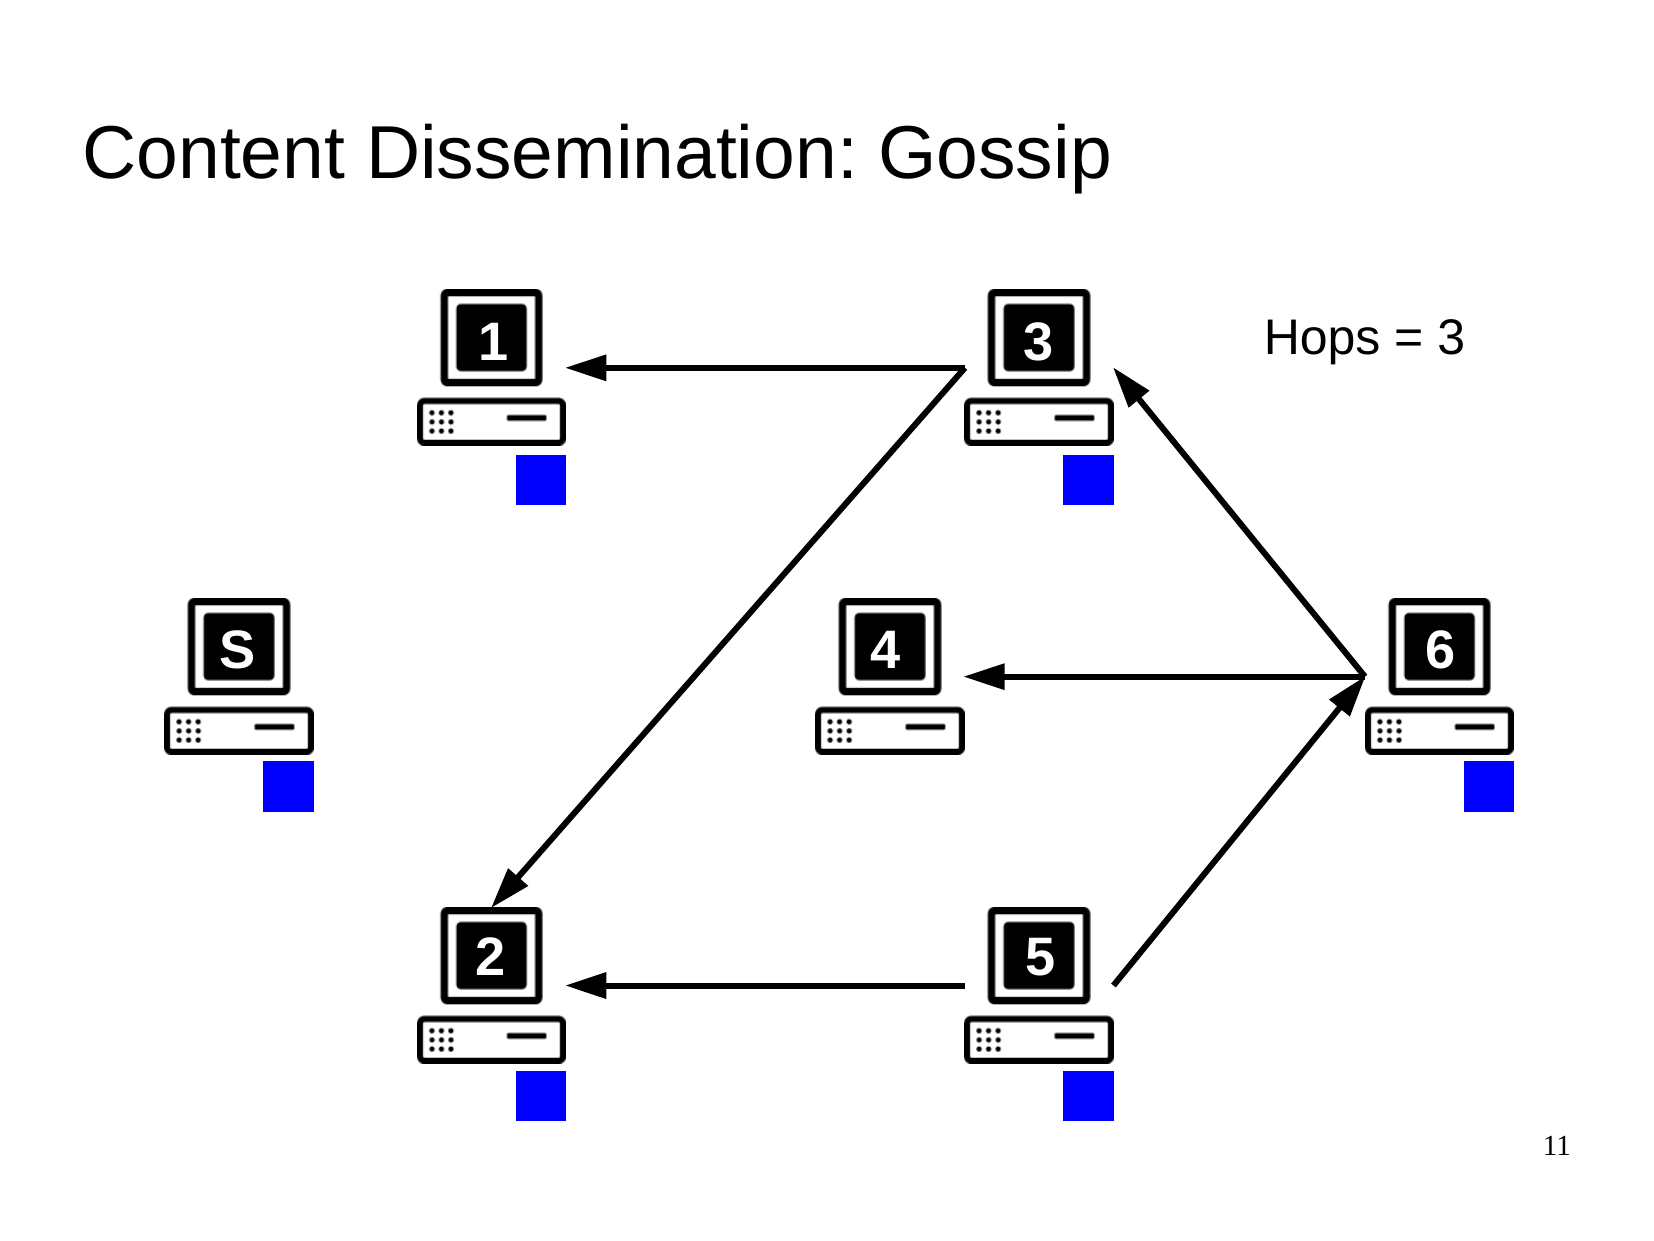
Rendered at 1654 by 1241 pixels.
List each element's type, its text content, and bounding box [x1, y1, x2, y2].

text_box S [204, 611, 262, 688]
text_box [516, 455, 566, 505]
text_box [1464, 761, 1514, 812]
text_box [263, 761, 314, 812]
text_box [1063, 1071, 1114, 1121]
picture [164, 598, 314, 755]
text_box 1 [463, 303, 521, 380]
picture [815, 598, 965, 755]
text_box 5 [1010, 918, 1068, 994]
picture [417, 907, 566, 1064]
text_box 4 [855, 611, 913, 688]
title Content Dissemination: Gossip [82, 49, 1571, 257]
picture [417, 289, 566, 446]
text_box 6 [1410, 611, 1468, 688]
text_box 3 [1009, 303, 1067, 380]
picture [964, 907, 1114, 1064]
text_box [1063, 455, 1114, 505]
text_box [516, 1071, 566, 1121]
picture [1365, 598, 1514, 755]
picture [964, 289, 1114, 446]
text_box Hops = 3 [1248, 301, 1502, 373]
text_box 2 [460, 918, 518, 994]
